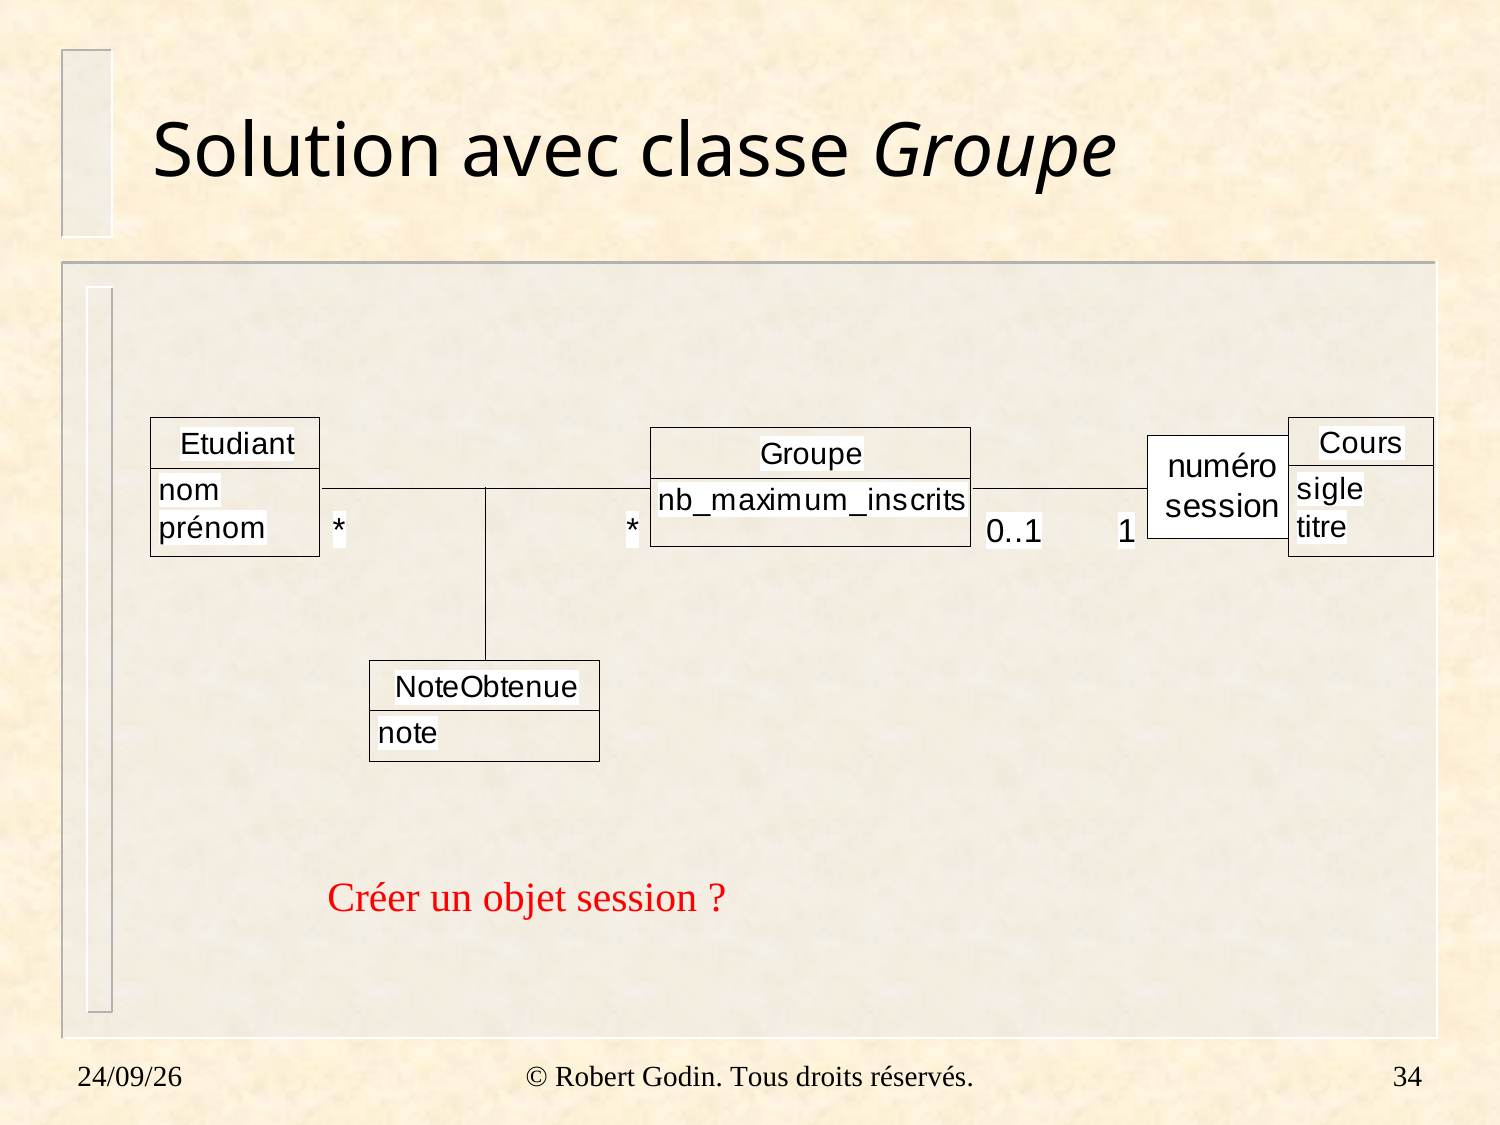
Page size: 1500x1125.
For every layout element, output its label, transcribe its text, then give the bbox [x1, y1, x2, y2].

picture [0, 0, 1500, 1125]
chart [87, 399, 1500, 783]
text_box <number> [1125, 1037, 1438, 1113]
text_box Créer un objet session ? [312, 862, 751, 928]
text_box © Robert Godin. Tous droits réservés. [512, 1037, 988, 1113]
text_box 31/05/21 [62, 1037, 376, 1113]
title Solution avec classe Groupe [137, 56, 1413, 238]
